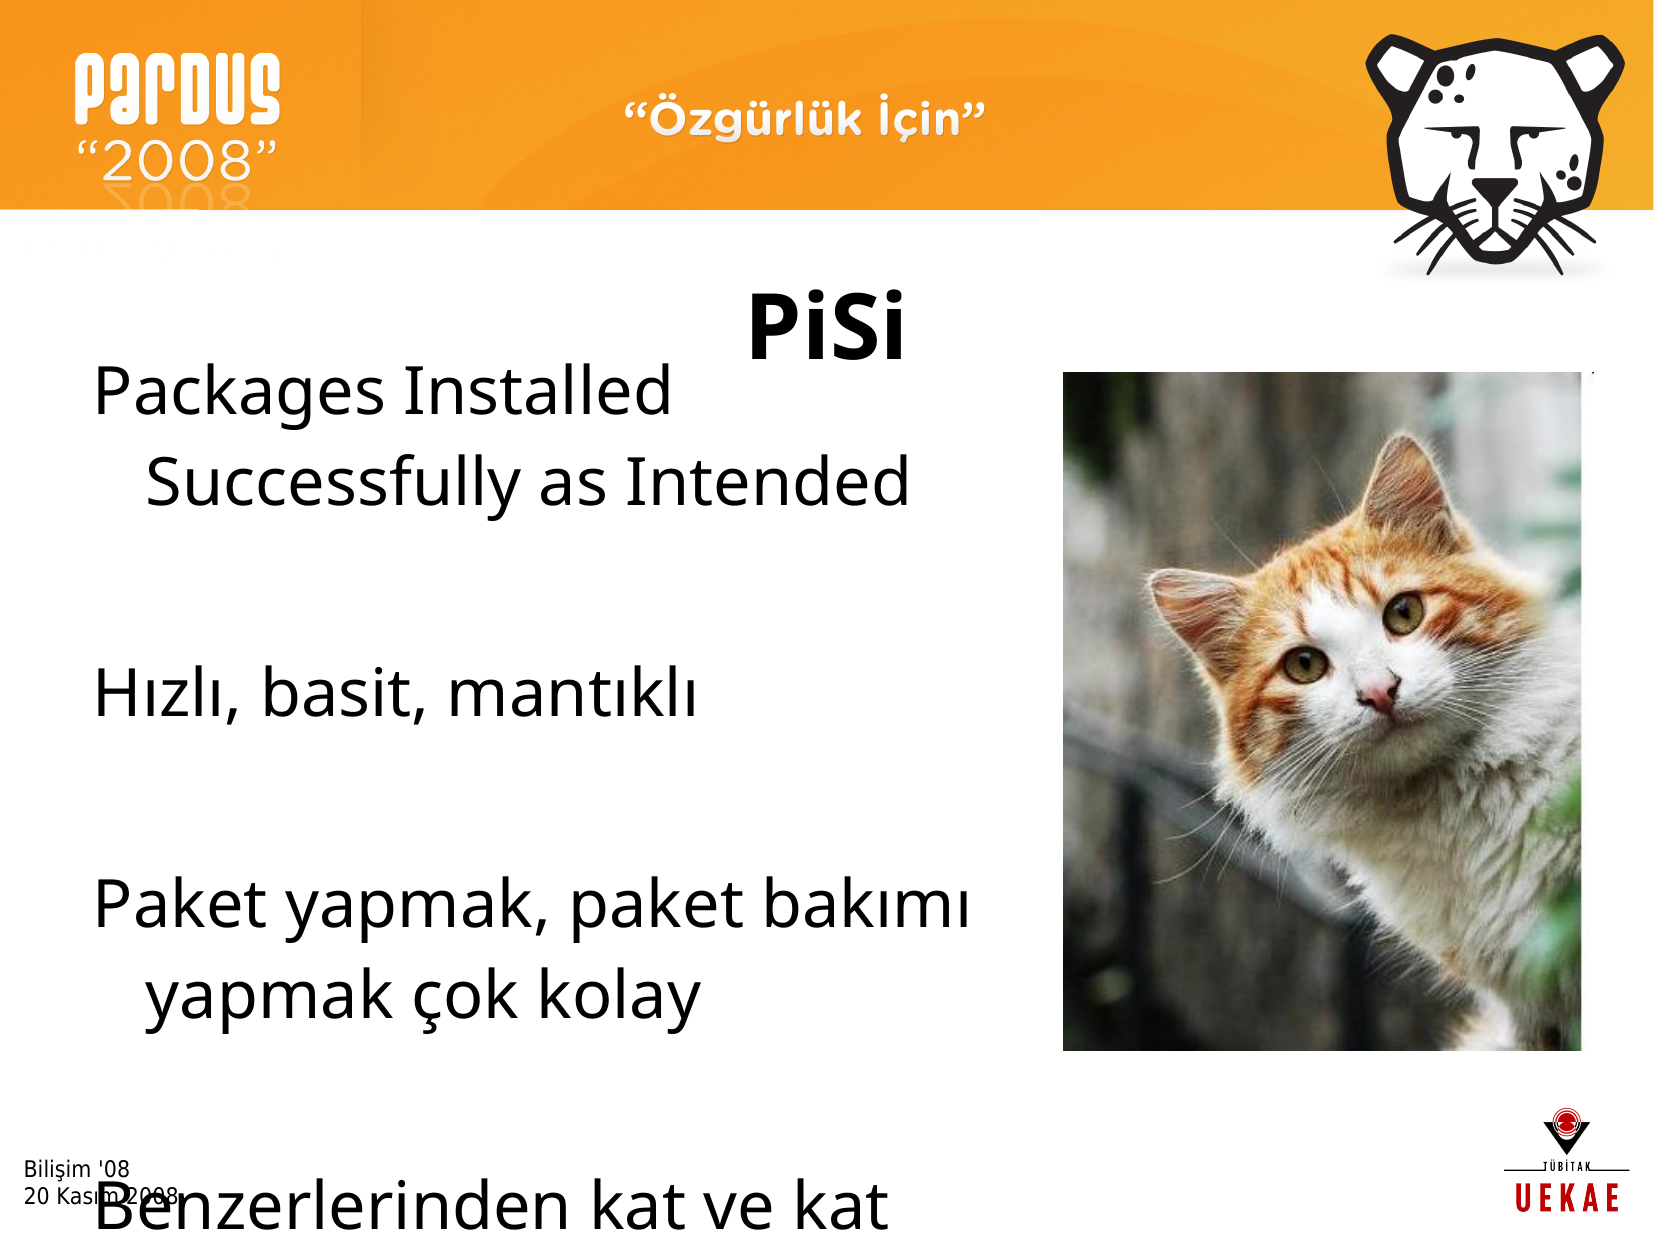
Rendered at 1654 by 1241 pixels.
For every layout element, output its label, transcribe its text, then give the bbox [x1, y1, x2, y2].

picture [1500, 1104, 1634, 1215]
title PiSi [82, 220, 1571, 428]
list Packages Installed Successfully as Intended Hızlı, basit, mantıklı Paket yapmak, paket bakımı yapmak çok kolay Benzerlerinden kat ve kat daha ufak bir kod, fazlaca özellik [75, 343, 1051, 1126]
picture [0, 0, 1654, 293]
picture [1063, 372, 1594, 1052]
